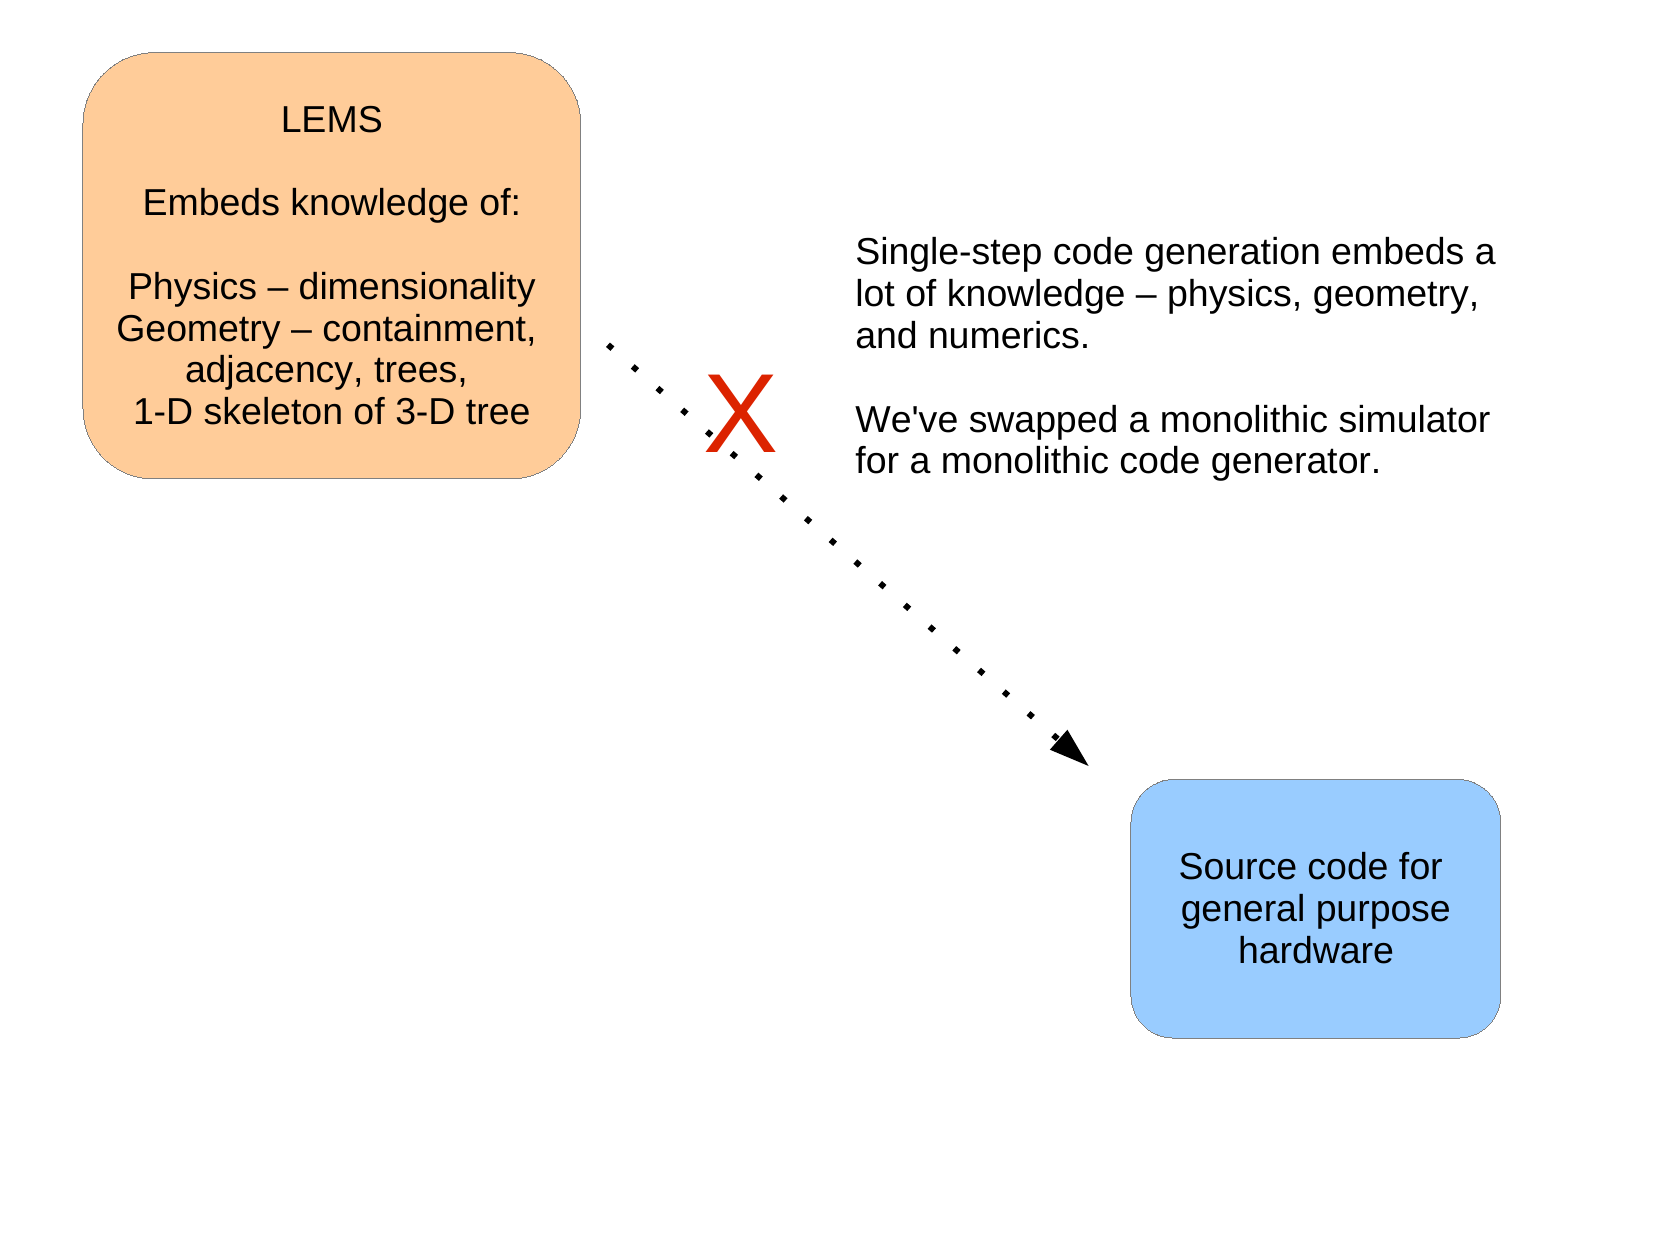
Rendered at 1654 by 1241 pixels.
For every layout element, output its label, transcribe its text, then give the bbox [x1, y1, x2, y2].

text_box Single-step code generation embeds a lot of knowledge – physics, geometry, and numerics. We've swapped a monolithic simulator for a monolithic code generator. [840, 224, 1524, 490]
text_box X [688, 344, 794, 486]
text_box Source code for general purpose hardware [1130, 779, 1501, 1039]
text_box LEMS Embeds knowledge of: Physics – dimensionality Geometry – containment, adjacency, trees, 1-D skeleton of 3-D tree [82, 52, 581, 479]
